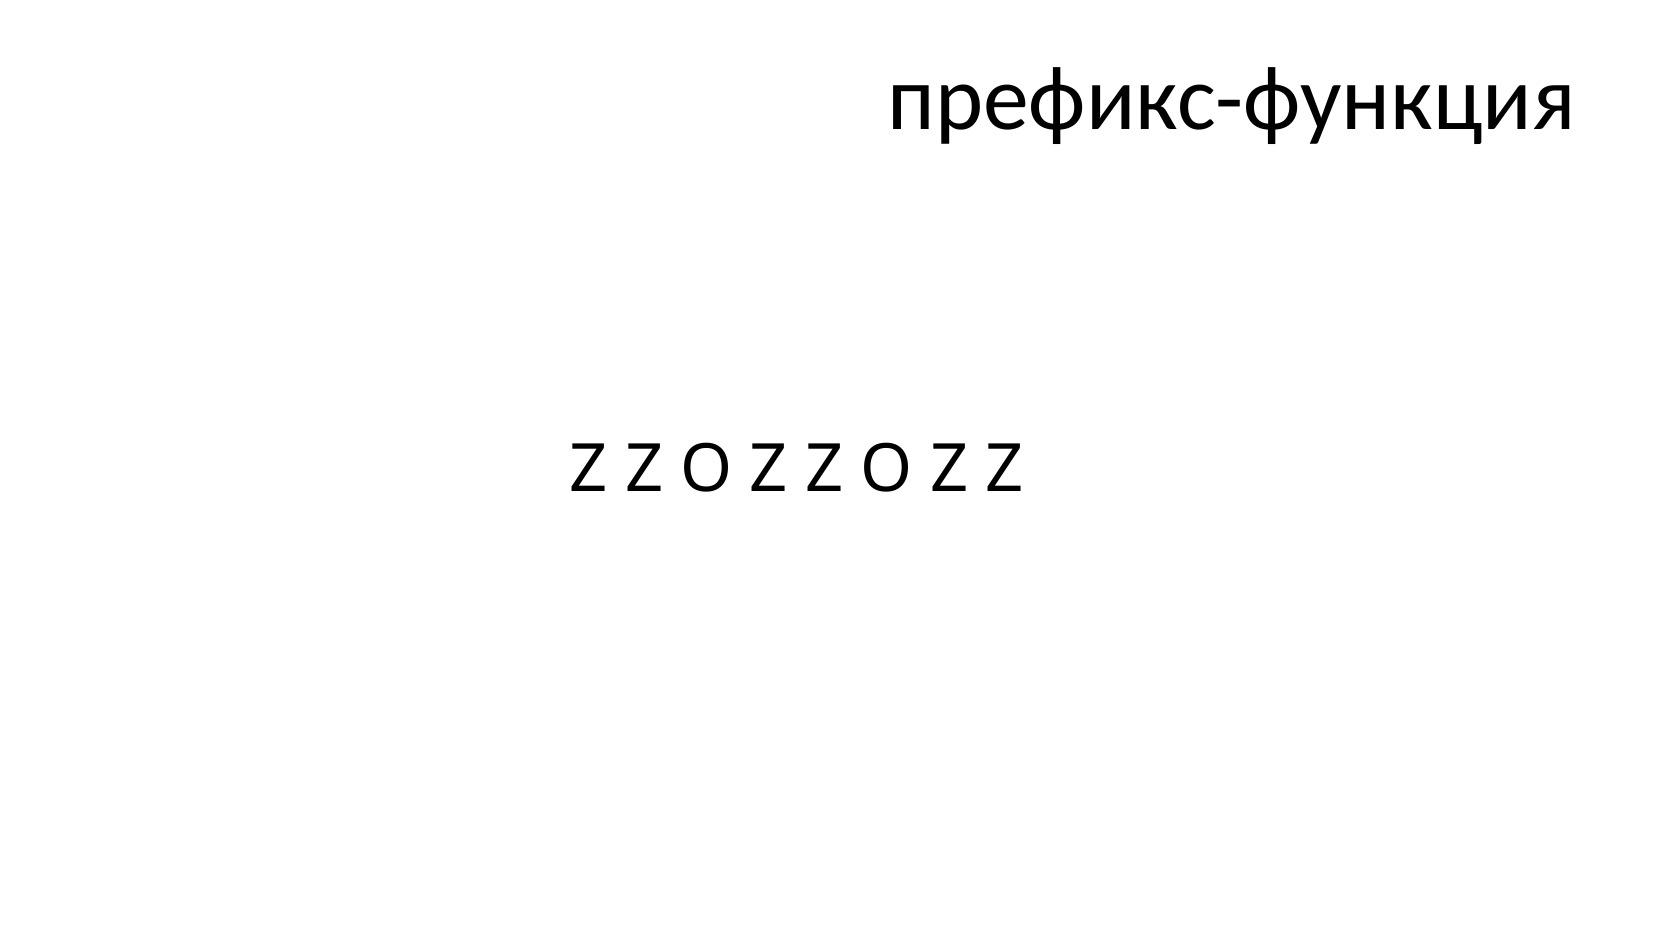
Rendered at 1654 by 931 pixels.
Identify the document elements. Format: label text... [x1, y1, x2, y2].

text_box Z Z O Z Z O Z Z [555, 412, 1086, 511]
title префикс-функция [88, 29, 1577, 185]
